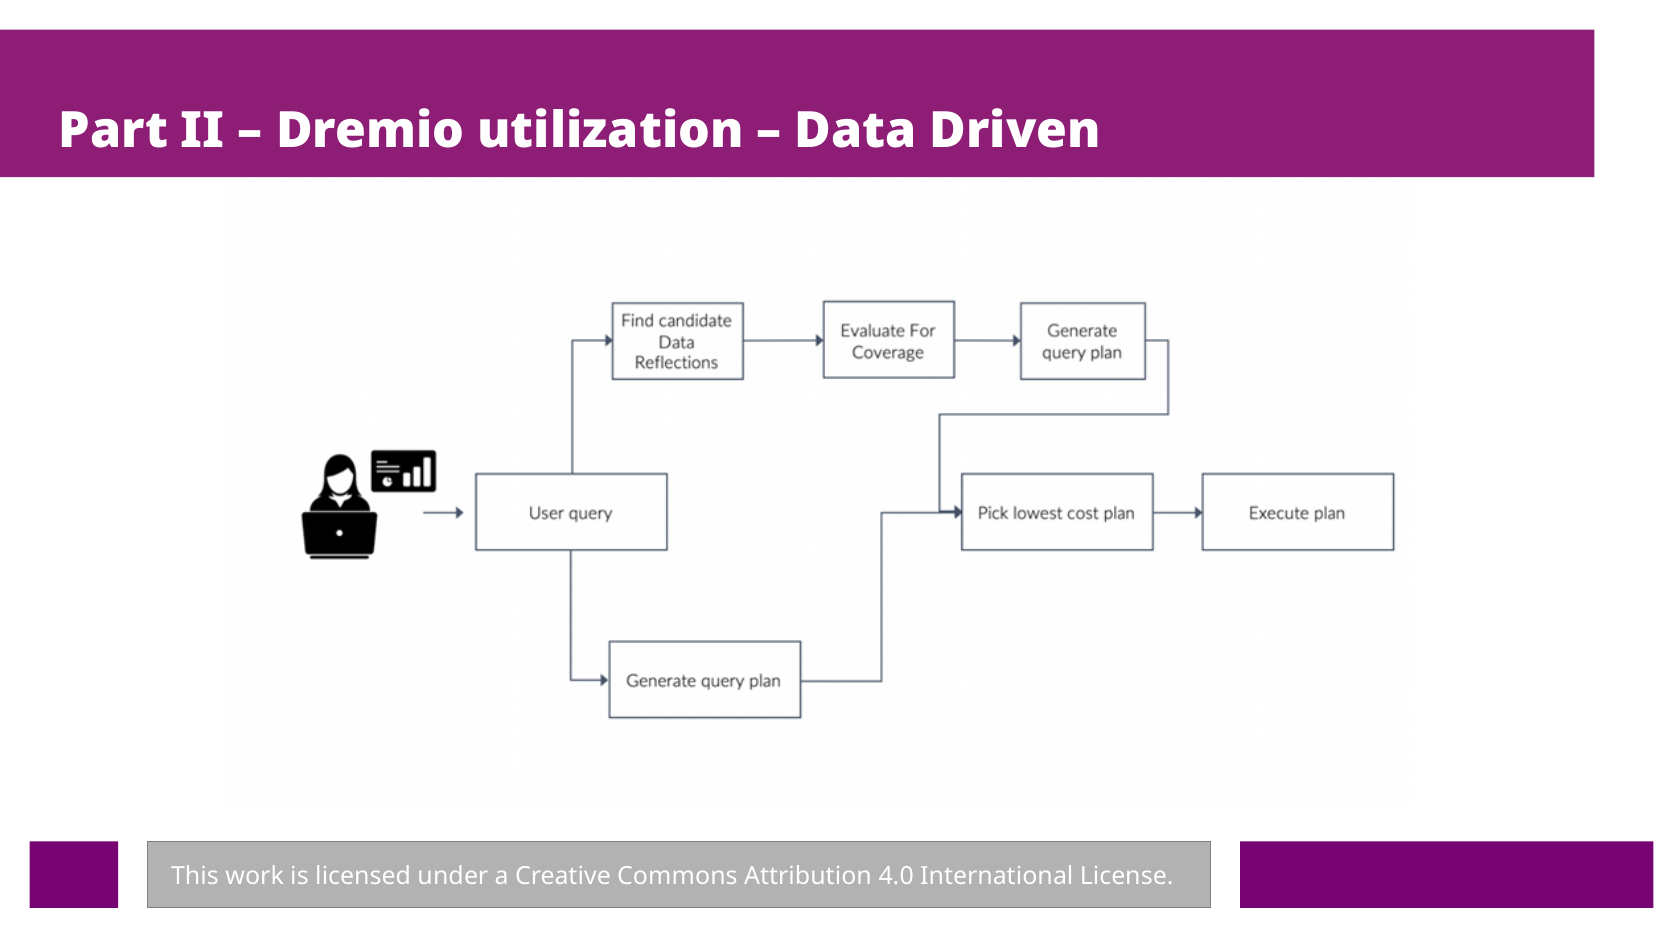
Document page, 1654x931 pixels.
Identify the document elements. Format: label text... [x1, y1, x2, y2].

picture [158, 181, 1512, 807]
title Part II – Dremio utilization – Data Driven [59, 44, 1595, 163]
